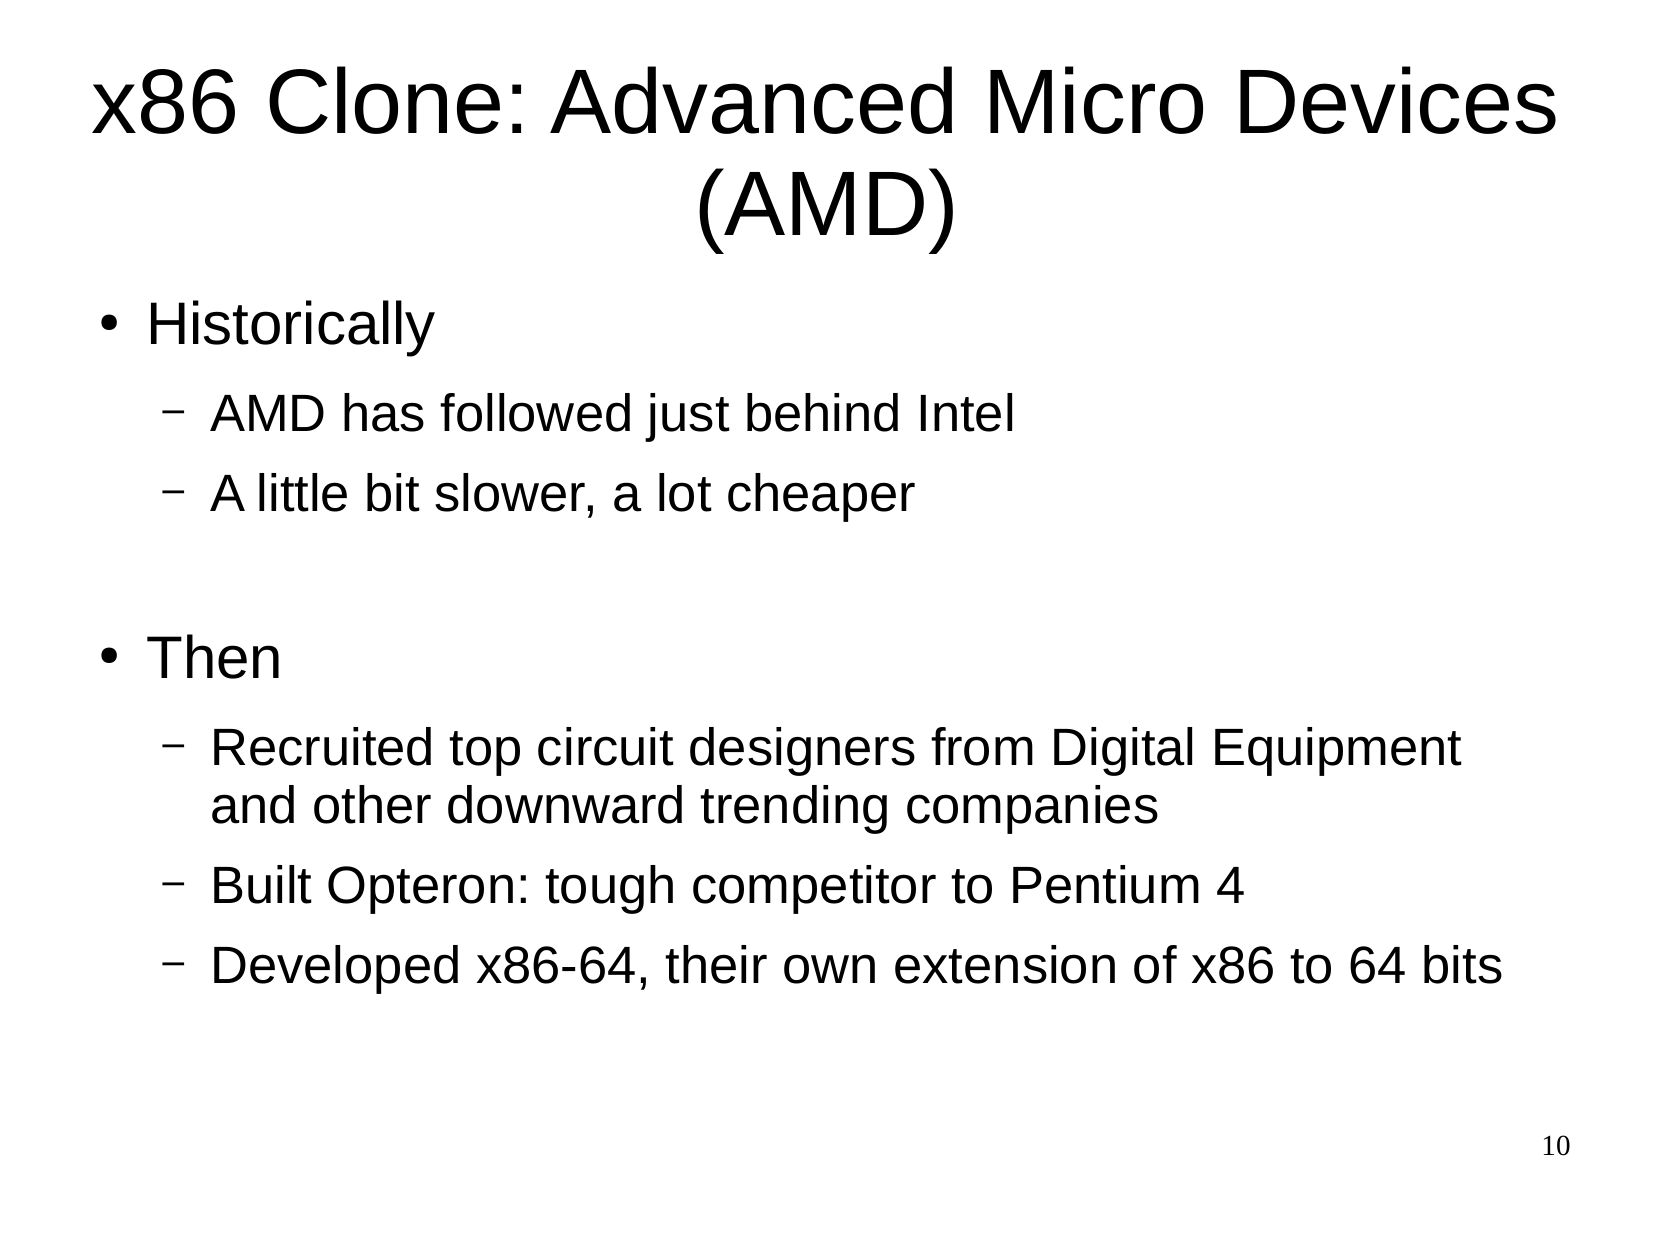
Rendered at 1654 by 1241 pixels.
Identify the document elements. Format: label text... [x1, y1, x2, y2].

title x86 Clone: Advanced Micro Devices (AMD) [82, 49, 1571, 257]
list Historically AMD has followed just behind Intel A little bit slower, a lot cheaper Then Recruited top circuit designers from Digital Equipment and other downward trending companies Built Opteron: tough competitor to Pentium 4 Developed x86-64, their own extension of x86 to 64 bits [82, 290, 1538, 1010]
